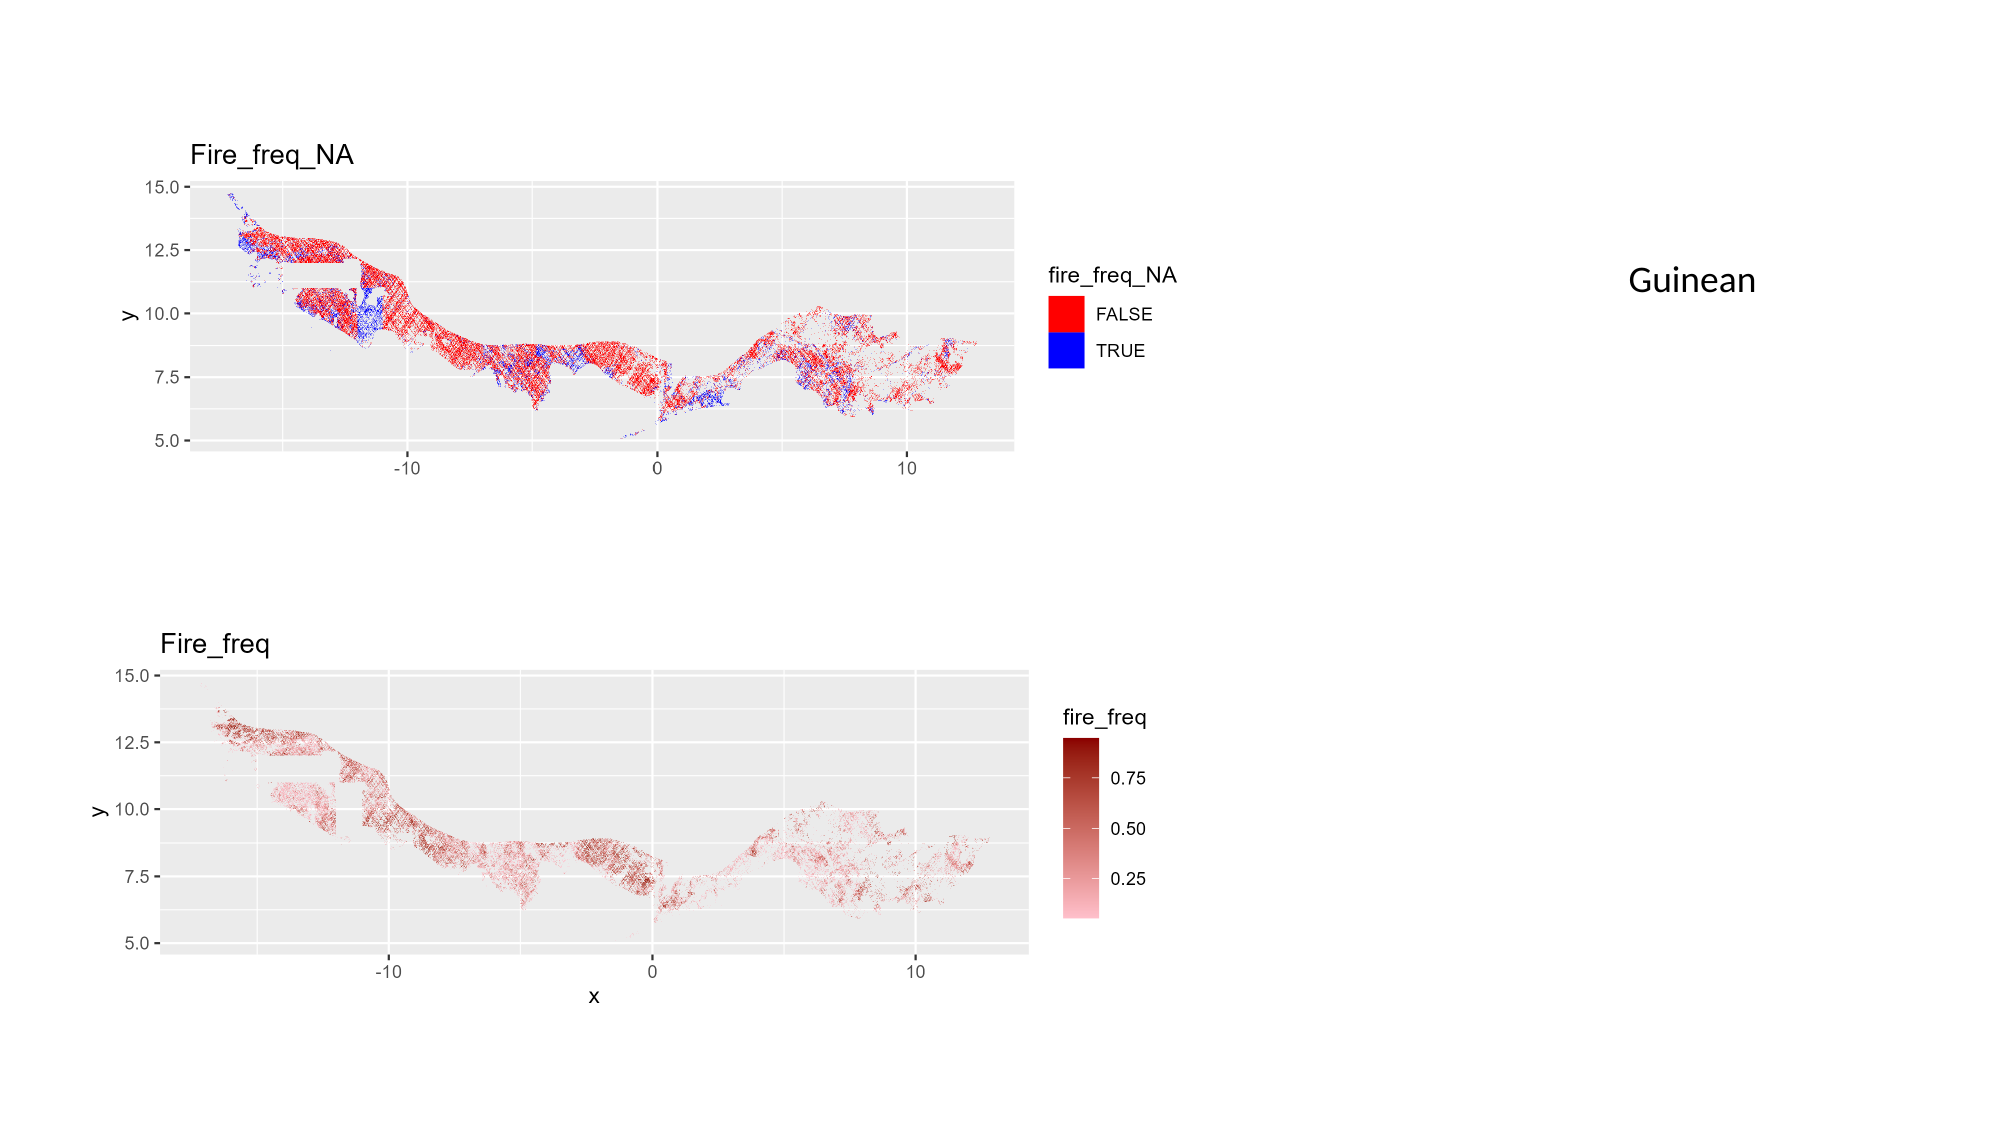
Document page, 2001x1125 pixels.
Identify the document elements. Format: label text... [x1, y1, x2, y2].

text_box Guinean [1613, 247, 1772, 308]
picture [76, 0, 1200, 1125]
